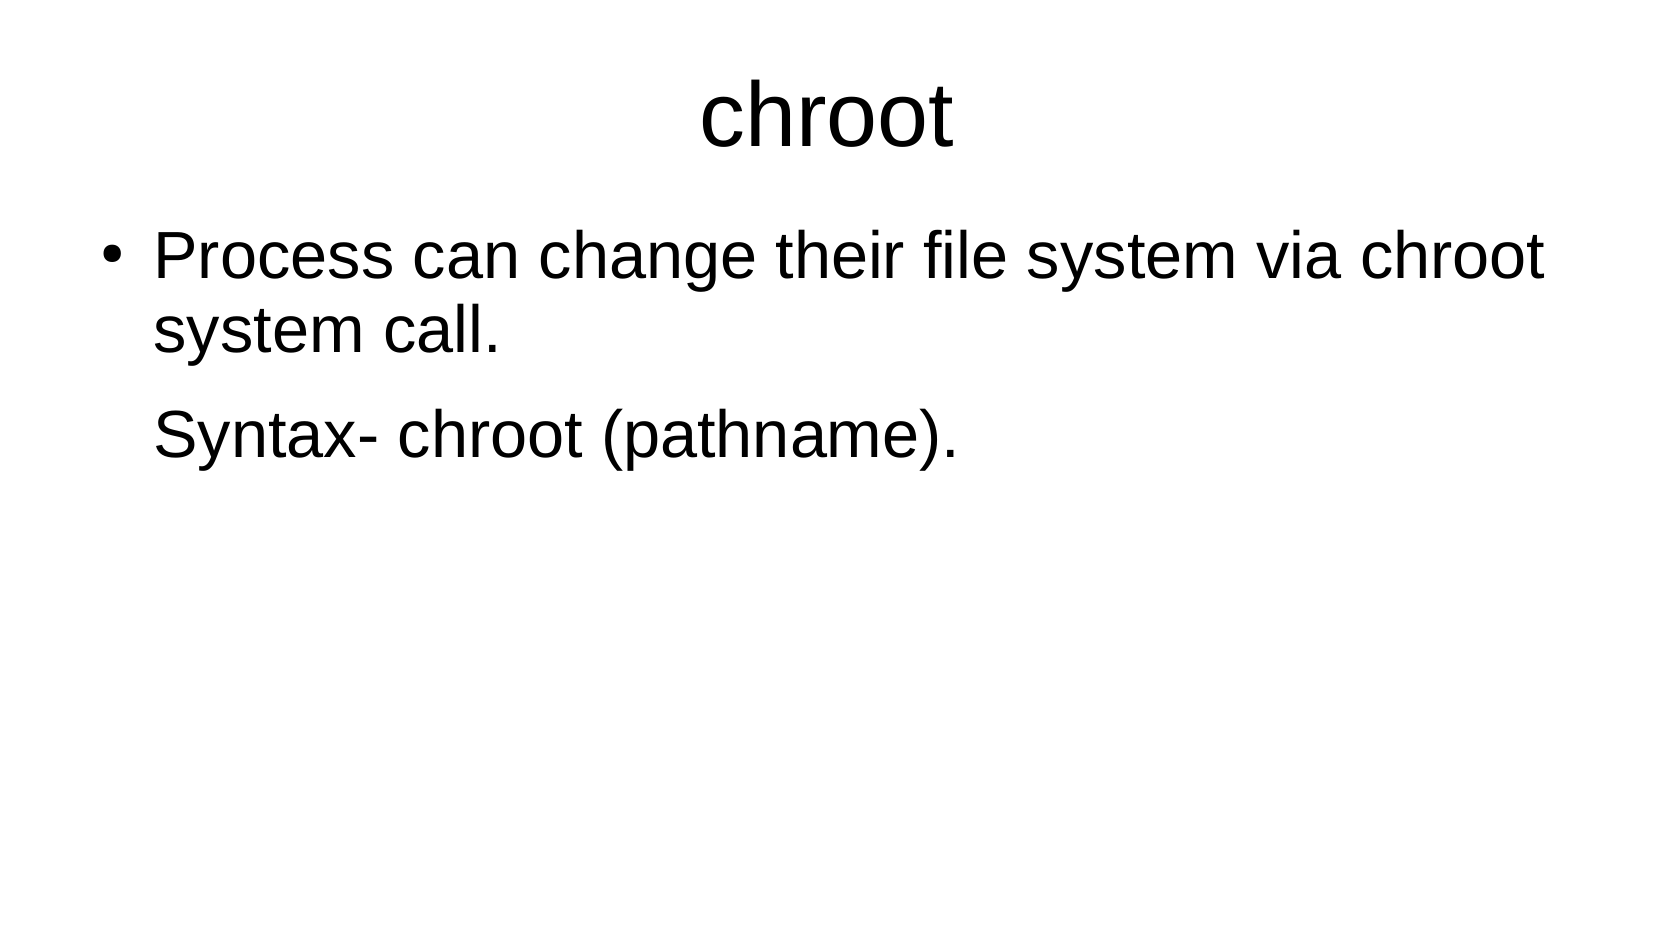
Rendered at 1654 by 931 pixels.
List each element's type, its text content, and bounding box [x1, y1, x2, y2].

title chroot [82, 37, 1571, 193]
list Process can change their file system via chroot system call. Syntax- chroot (pathname). [82, 217, 1571, 758]
